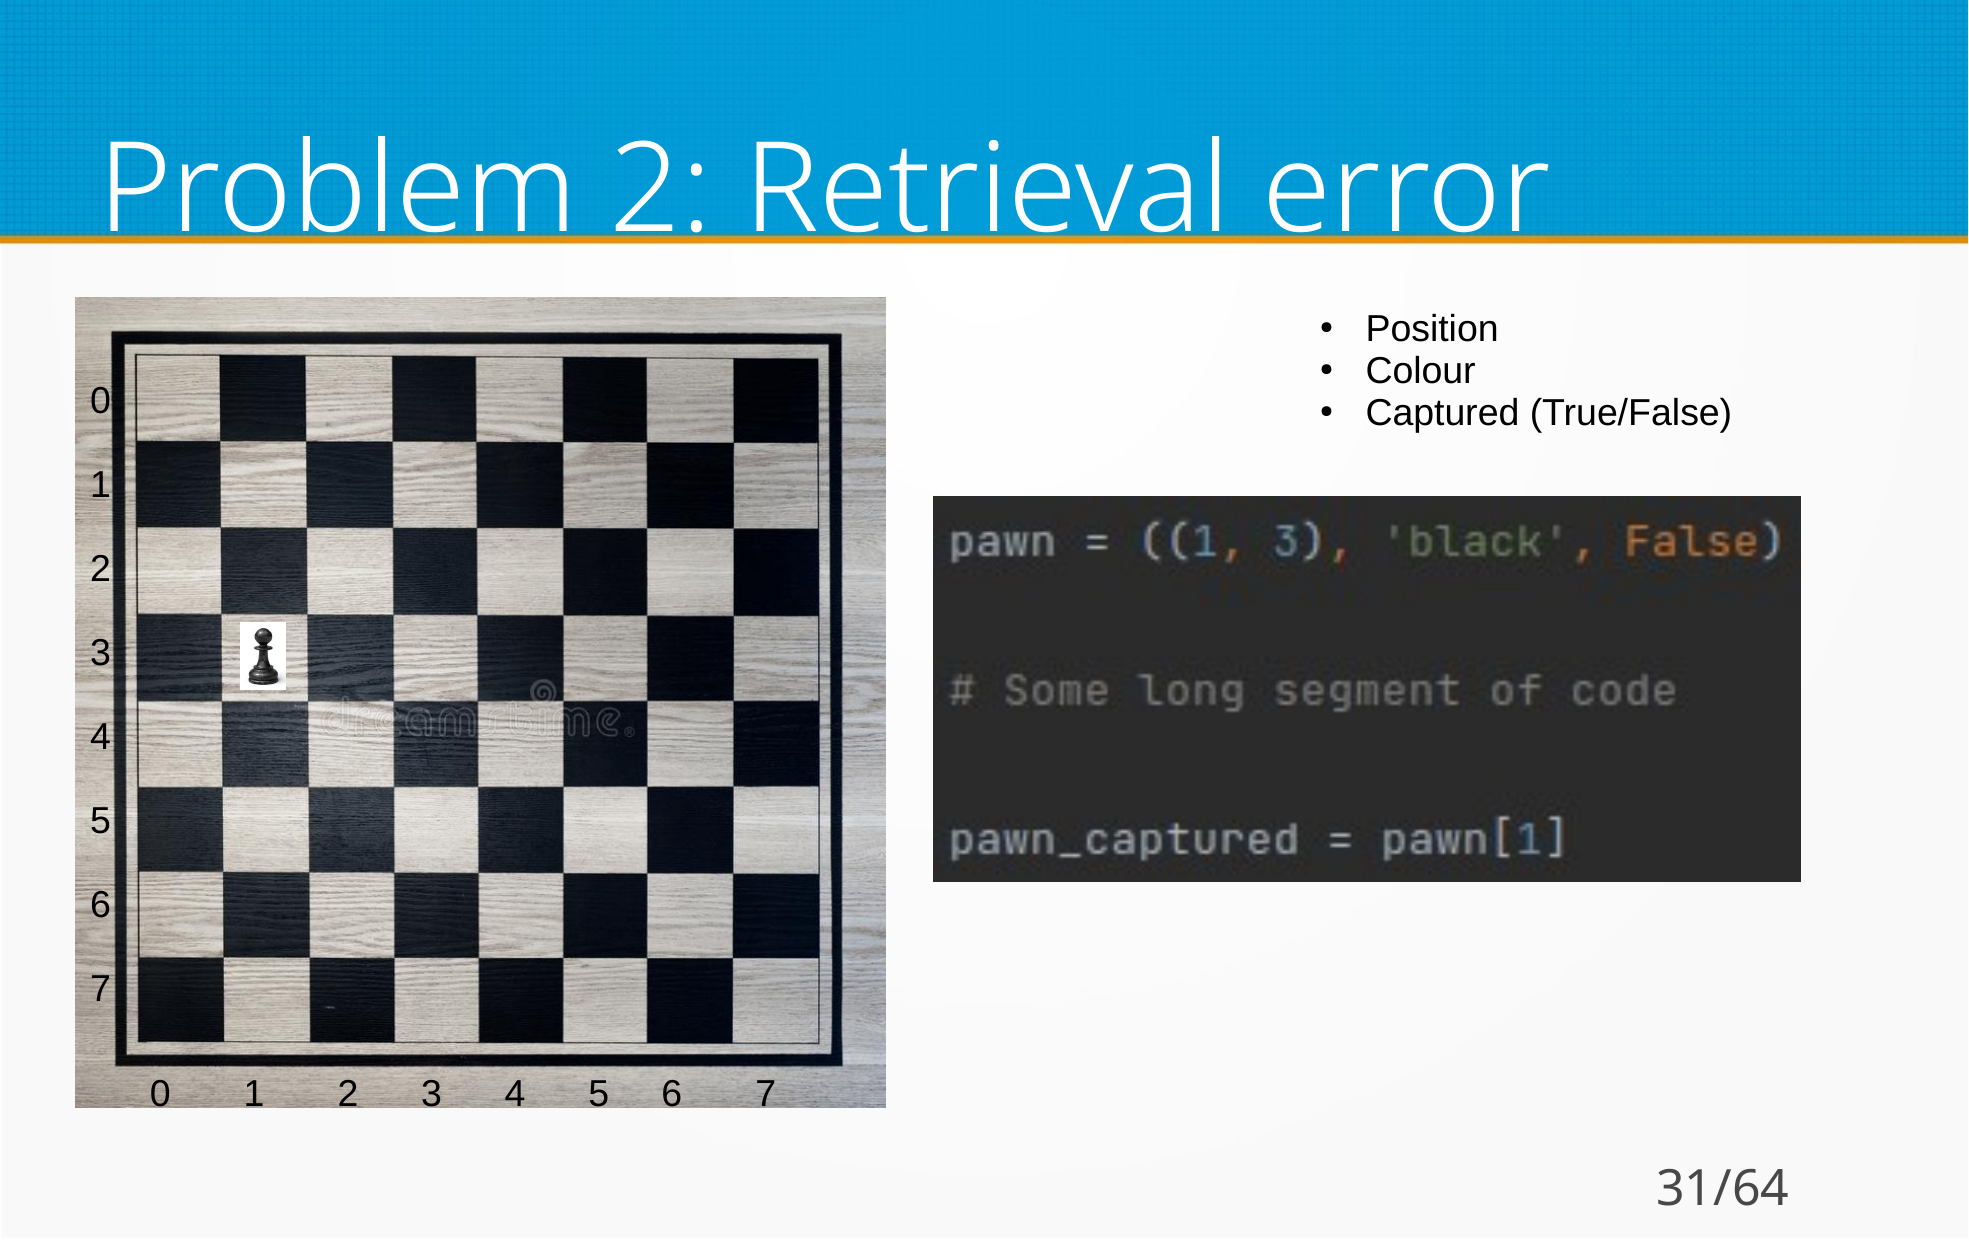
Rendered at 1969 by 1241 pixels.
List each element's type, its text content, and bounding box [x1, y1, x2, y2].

text_box Position Colour Captured (True/False) [1305, 300, 1831, 441]
picture [0, 233, 1969, 1241]
text_box 0 1 2 3 4 5 6 7 [75, 330, 121, 1017]
title Problem 2: Retrieval error [98, 49, 1870, 257]
text_box 0 1 2 3 4 5 6 7 [135, 1065, 811, 1122]
